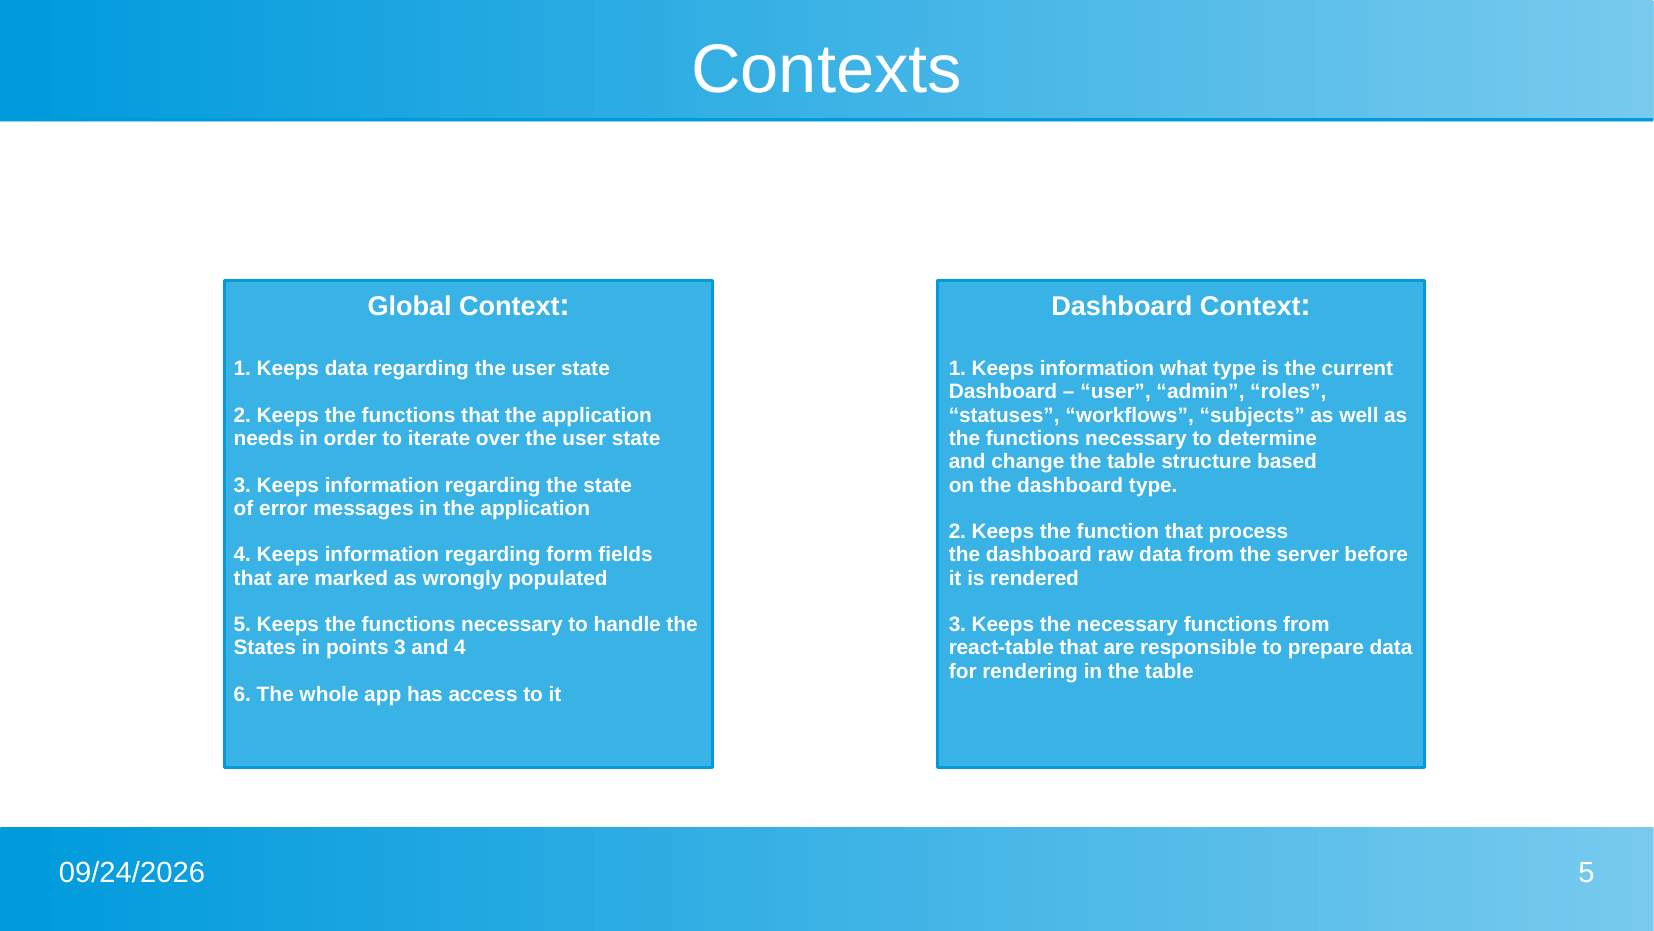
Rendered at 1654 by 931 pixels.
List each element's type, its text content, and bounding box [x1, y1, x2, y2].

text_box Dashboard Context: 1. Keeps information what type is the current Dashboard – “user”, “admin”, “roles”, “statuses”, “workflows”, “subjects” as well as the functions necessary to determine and change the table structure based on the dashboard type. 2. Keeps the function that process the dashboard raw data from the server before it is rendered 3. Keeps the necessary functions from react-table that are responsible to prepare data for rendering in the table [937, 280, 1425, 768]
text_box Global Context: 1. Keeps data regarding the user state 2. Keeps the functions that the application needs in order to iterate over the user state 3. Keeps information regarding the state of error messages in the application 4. Keeps information regarding form fields that are marked as wrongly populated 5. Keeps the functions necessary to handle the States in points 3 and 4 6. The whole app has access to it [224, 280, 713, 768]
list [59, 177, 1595, 768]
title Contexts [59, 29, 1595, 108]
